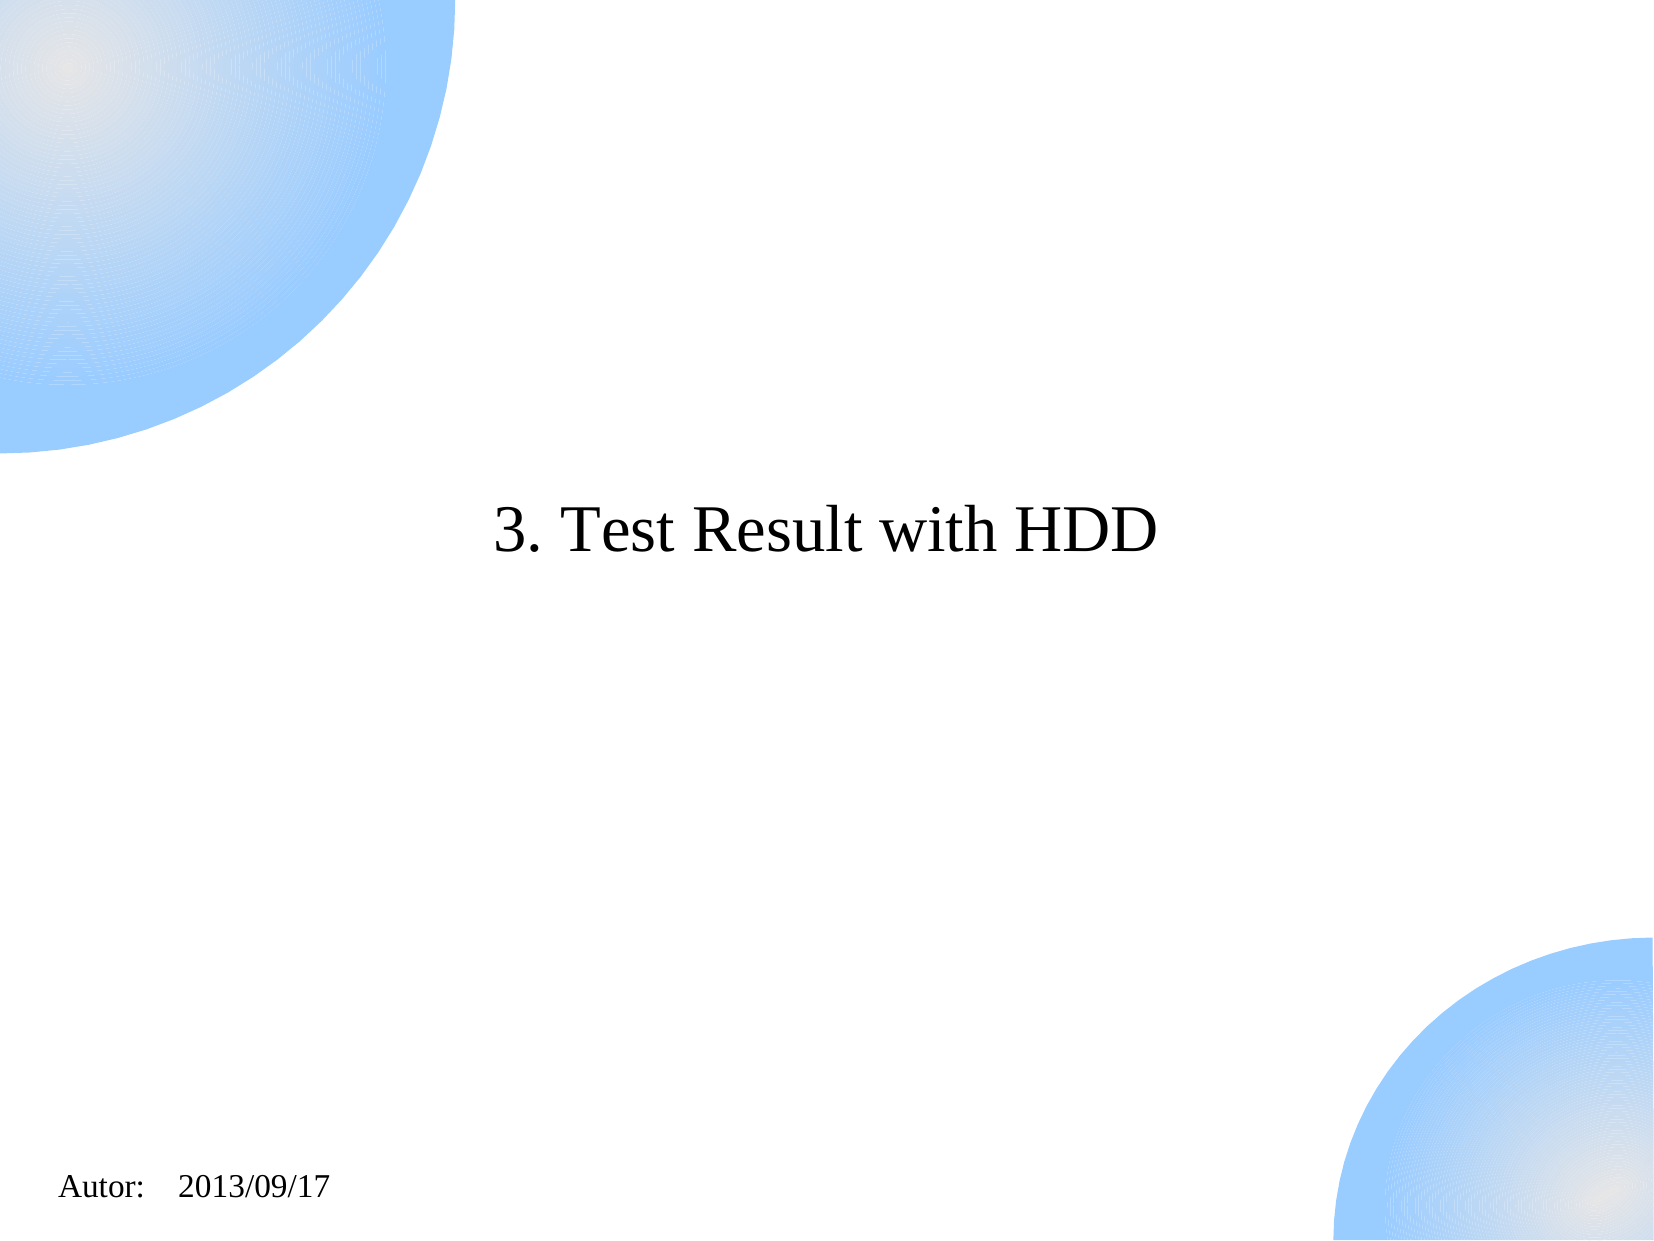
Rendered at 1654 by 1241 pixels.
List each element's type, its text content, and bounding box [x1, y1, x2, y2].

subtitle 3. Test Result with HDD [82, 49, 1571, 1010]
